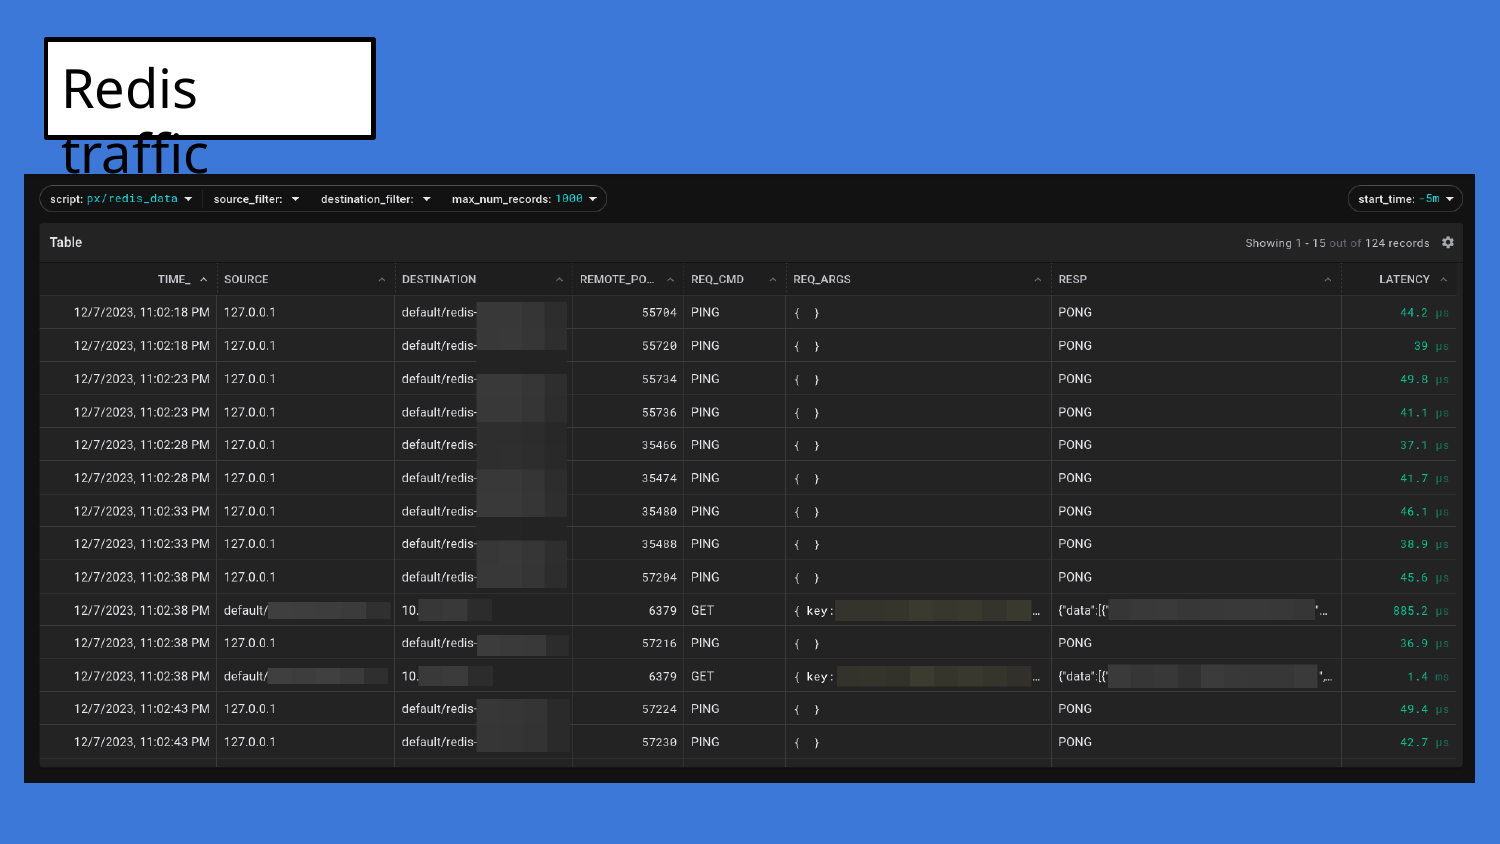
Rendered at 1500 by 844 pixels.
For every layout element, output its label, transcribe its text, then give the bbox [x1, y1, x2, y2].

picture [24, 174, 1475, 783]
text_box Redis traffic [46, 39, 374, 138]
